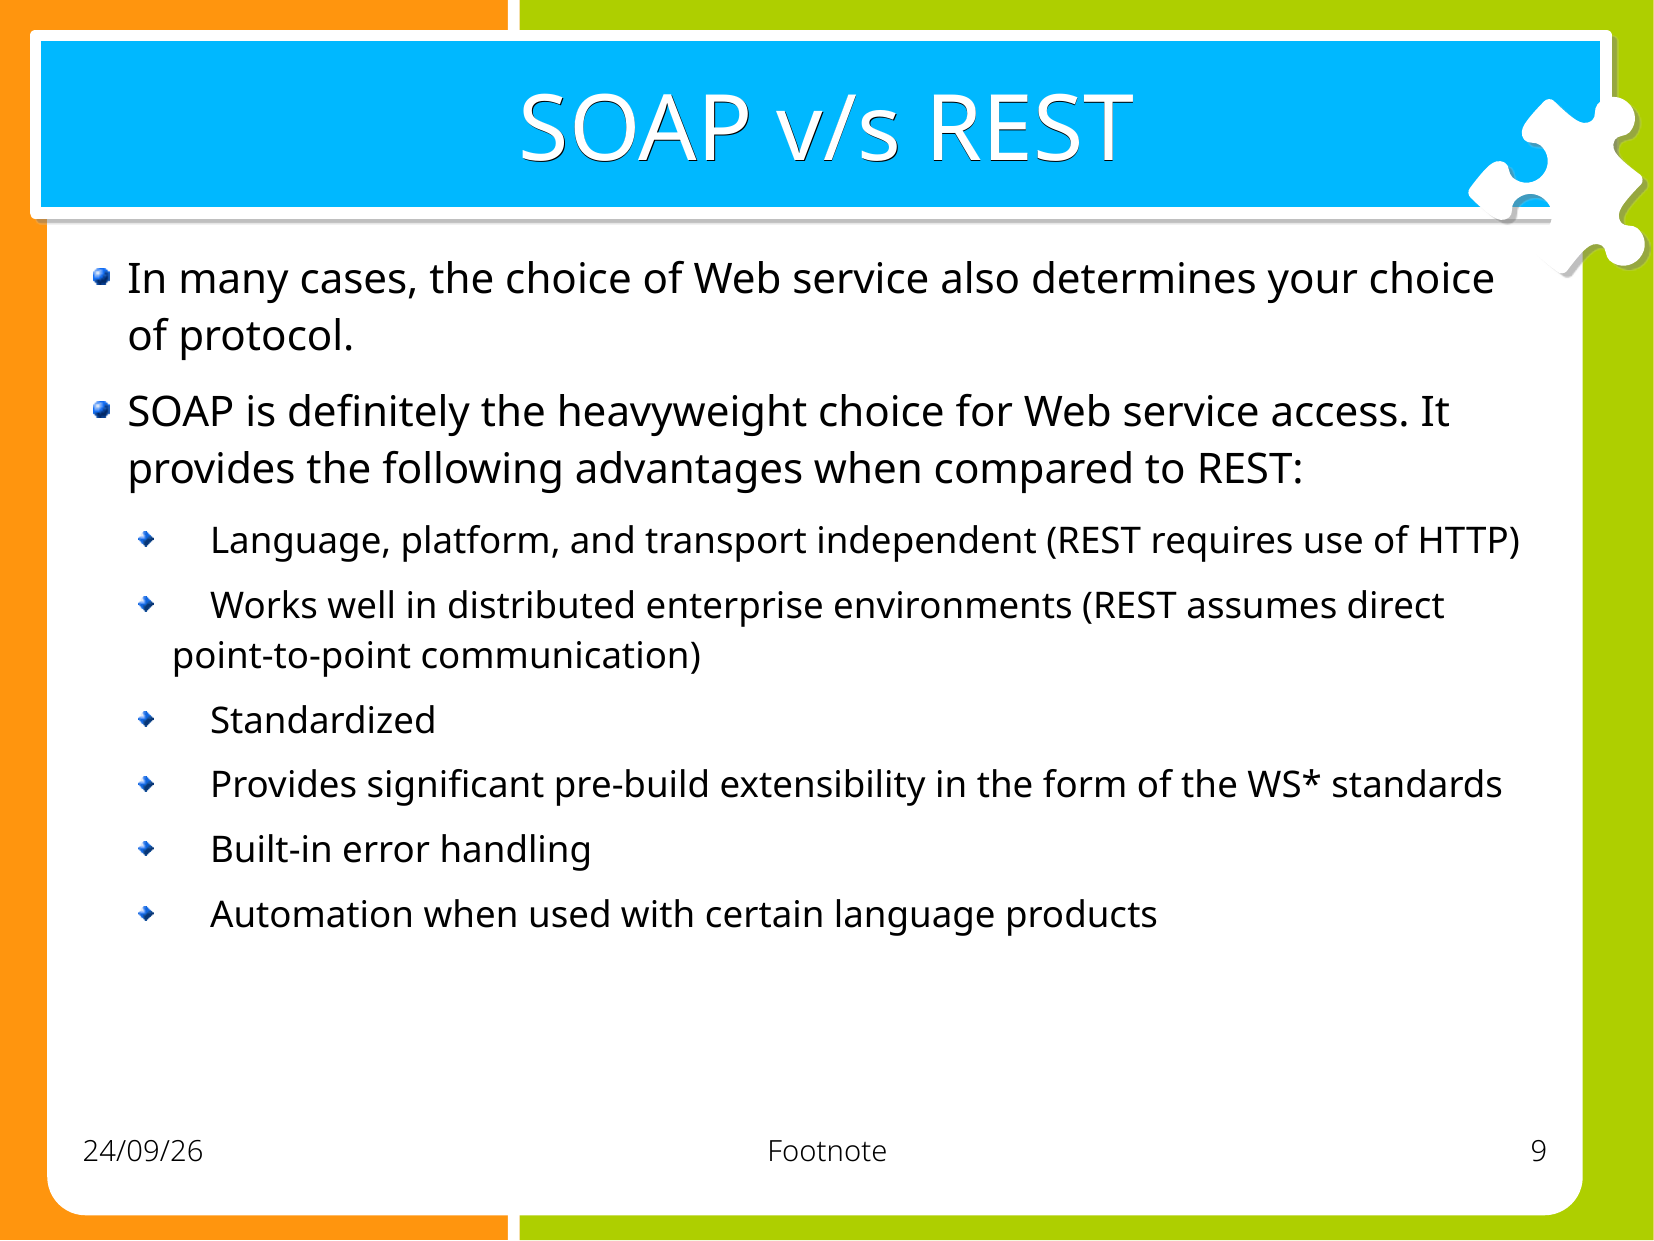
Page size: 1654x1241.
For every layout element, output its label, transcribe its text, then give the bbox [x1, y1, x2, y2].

title SOAP v/s REST [82, 49, 1571, 201]
list In many cases, the choice of Web service also determines your choice of protocol. SOAP is definitely the heavyweight choice for Web service access. It provides the following advantages when compared to REST: Language, platform, and transport independent (REST requires use of HTTP) Works well in distributed enterprise environments (REST assumes direct point-to-point communication) Standardized Provides significant pre-build extensibility in the form of the WS* standards Built-in error handling Automation when used with certain language products [82, 248, 1538, 968]
